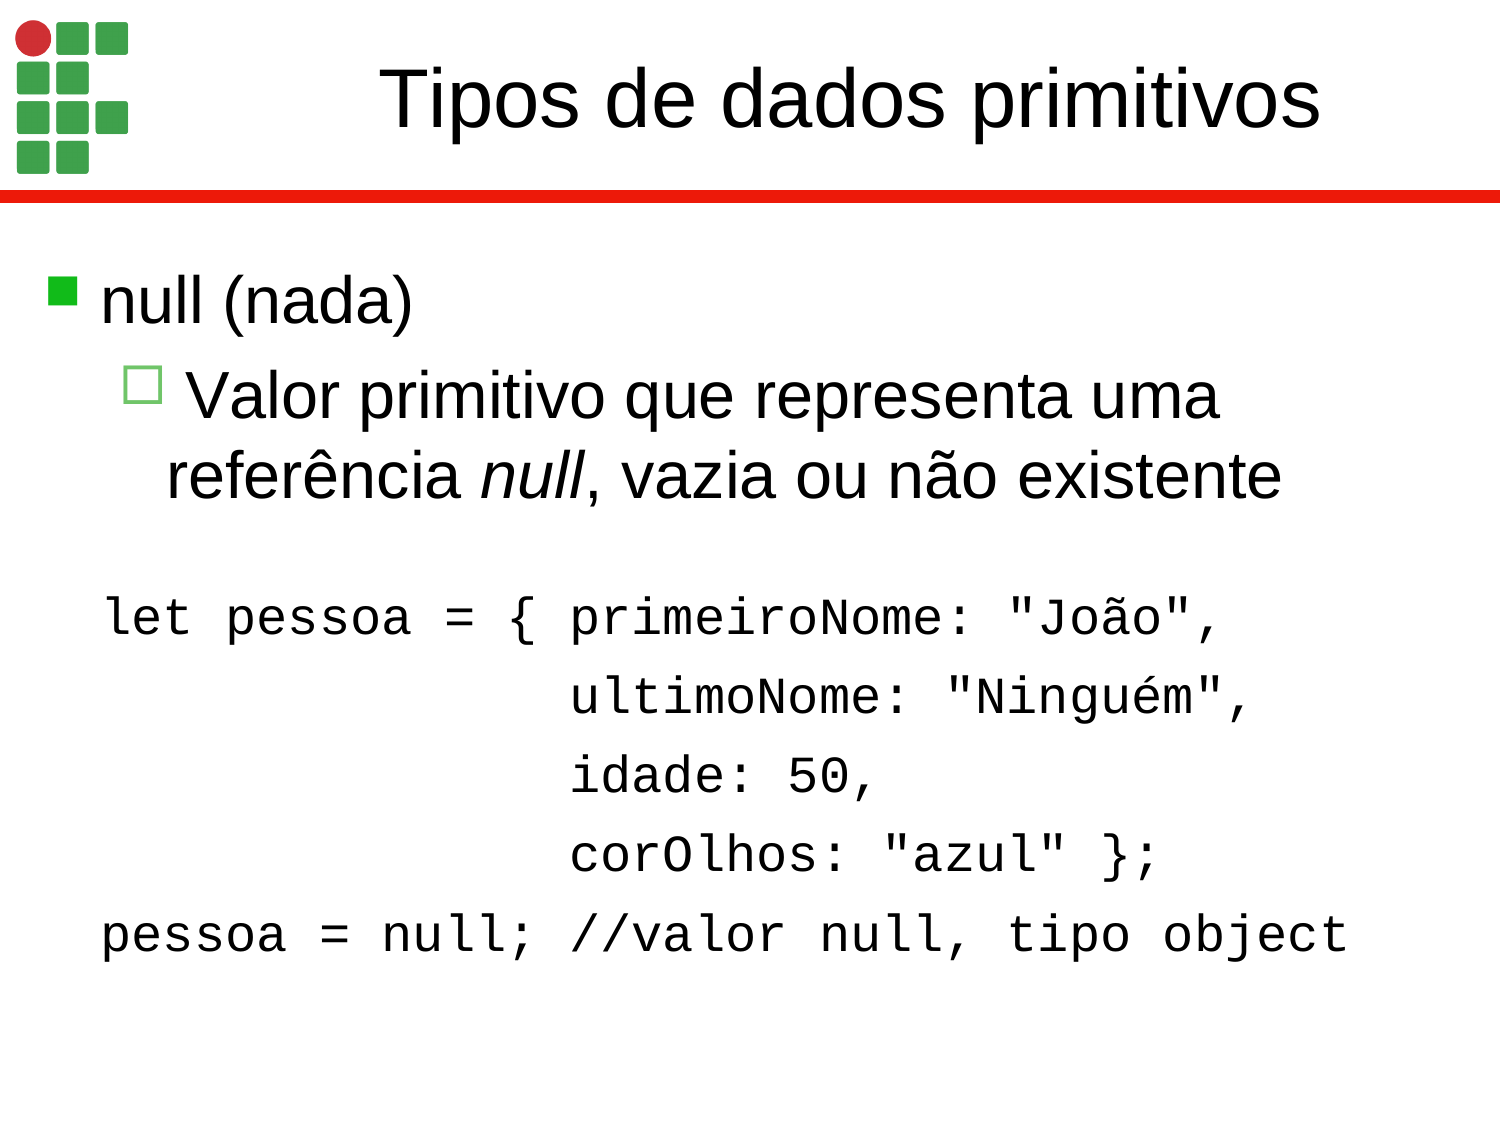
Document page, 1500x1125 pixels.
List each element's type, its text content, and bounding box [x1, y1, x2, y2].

title Tipos de dados primitivos [230, 0, 1471, 202]
picture [14, 16, 130, 178]
list null (nada) Valor primitivo que representa uma referência null, vazia ou não existente let pessoa = { primeiroNome: "João", ultimoNome: "Ninguém", idade: 50, corOlhos: "azul" }; pessoa = null; //valor null, tipo object [29, 207, 1471, 1087]
